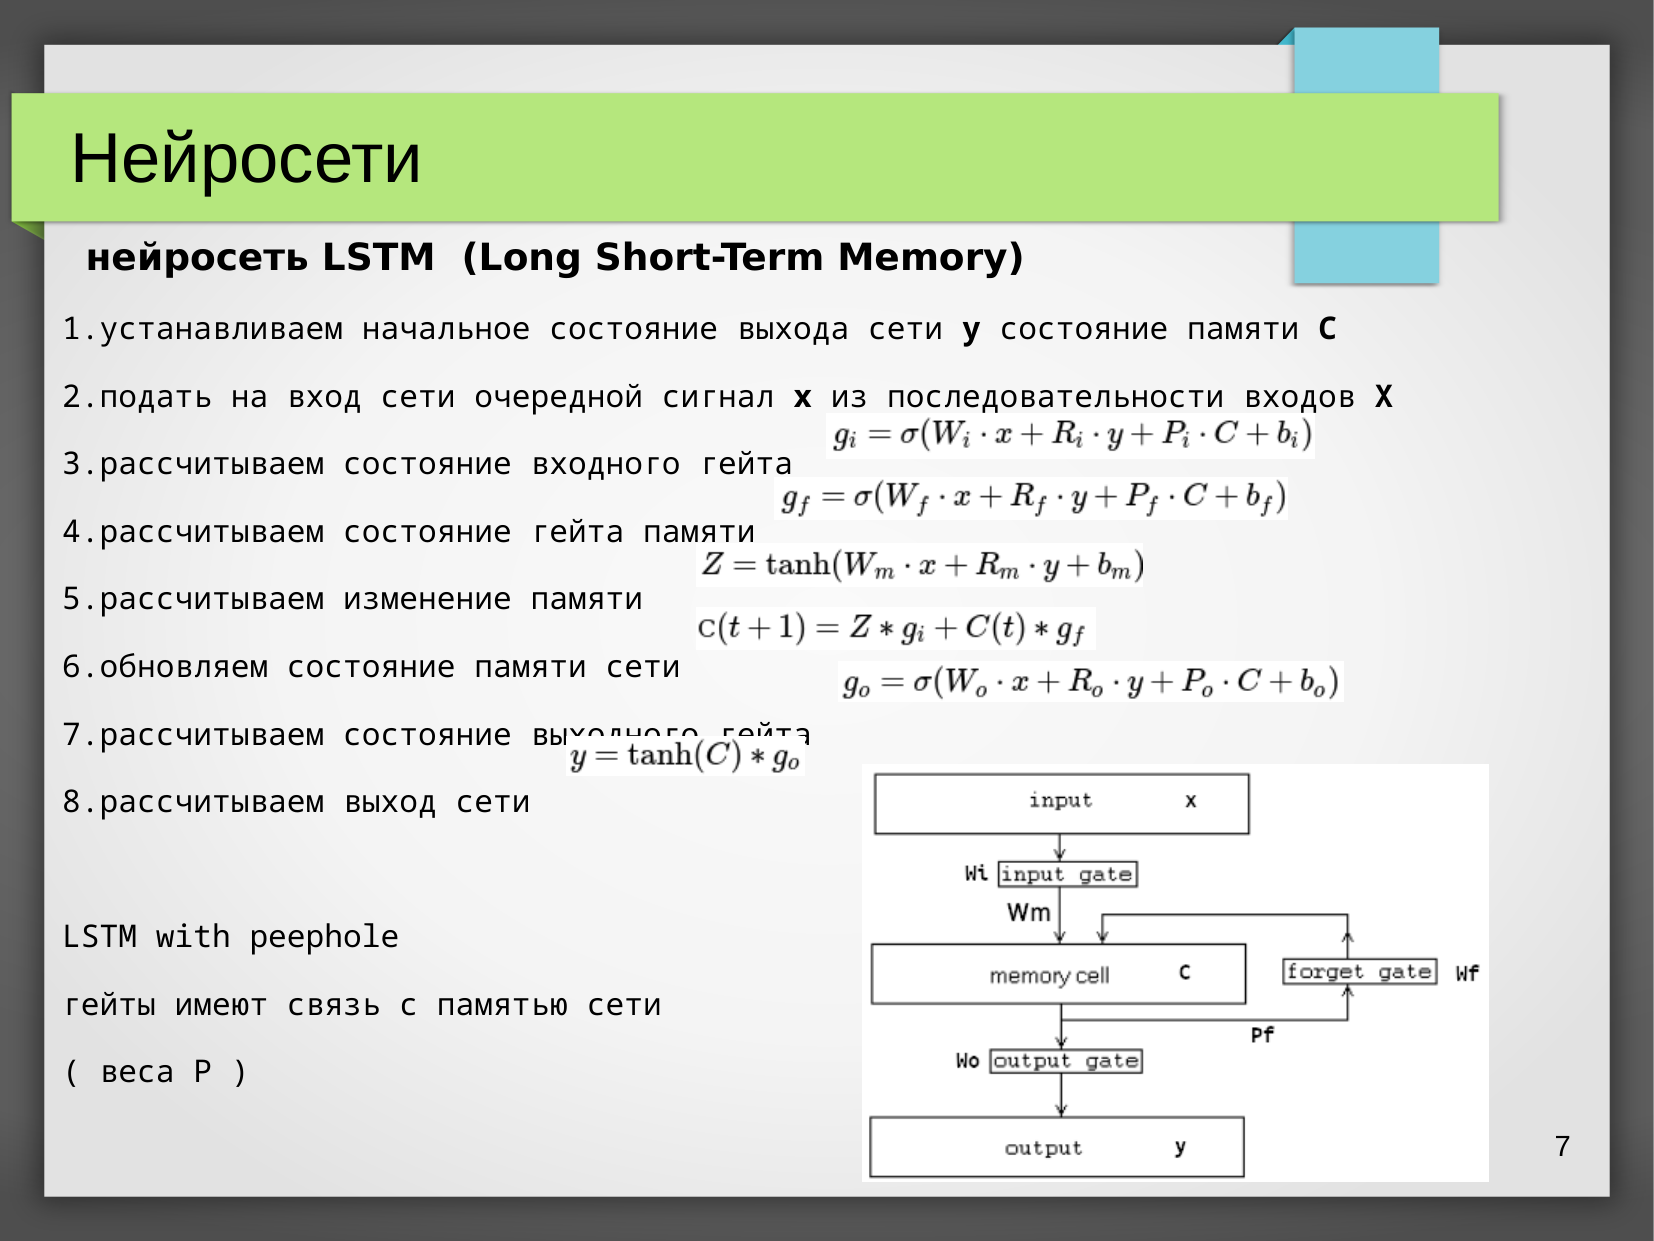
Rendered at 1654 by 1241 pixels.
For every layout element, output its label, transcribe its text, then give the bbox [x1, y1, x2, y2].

title Нейросети [70, 118, 1205, 199]
picture [0, 0, 1654, 1241]
text_box 1.устанавливаем начальное состояние выхода сети y состояние памяти C 2.подать на вход сети очередной сигнал x из последовательности входов X 3.рассчитываем состояние входного гейта 4.рассчитываем состояние гейта памяти 5.рассчитываем изменение памяти 6.обновляем состояние памяти сети 7.рассчитываем состояние выходного гейта 8.рассчитываем выход сети LSTM with peephole гейты имеют связь с памятью сети ( веса P ) [47, 298, 1595, 1152]
text_box нейросеть LSTM (Long Short-Term Memory) [70, 228, 1087, 298]
